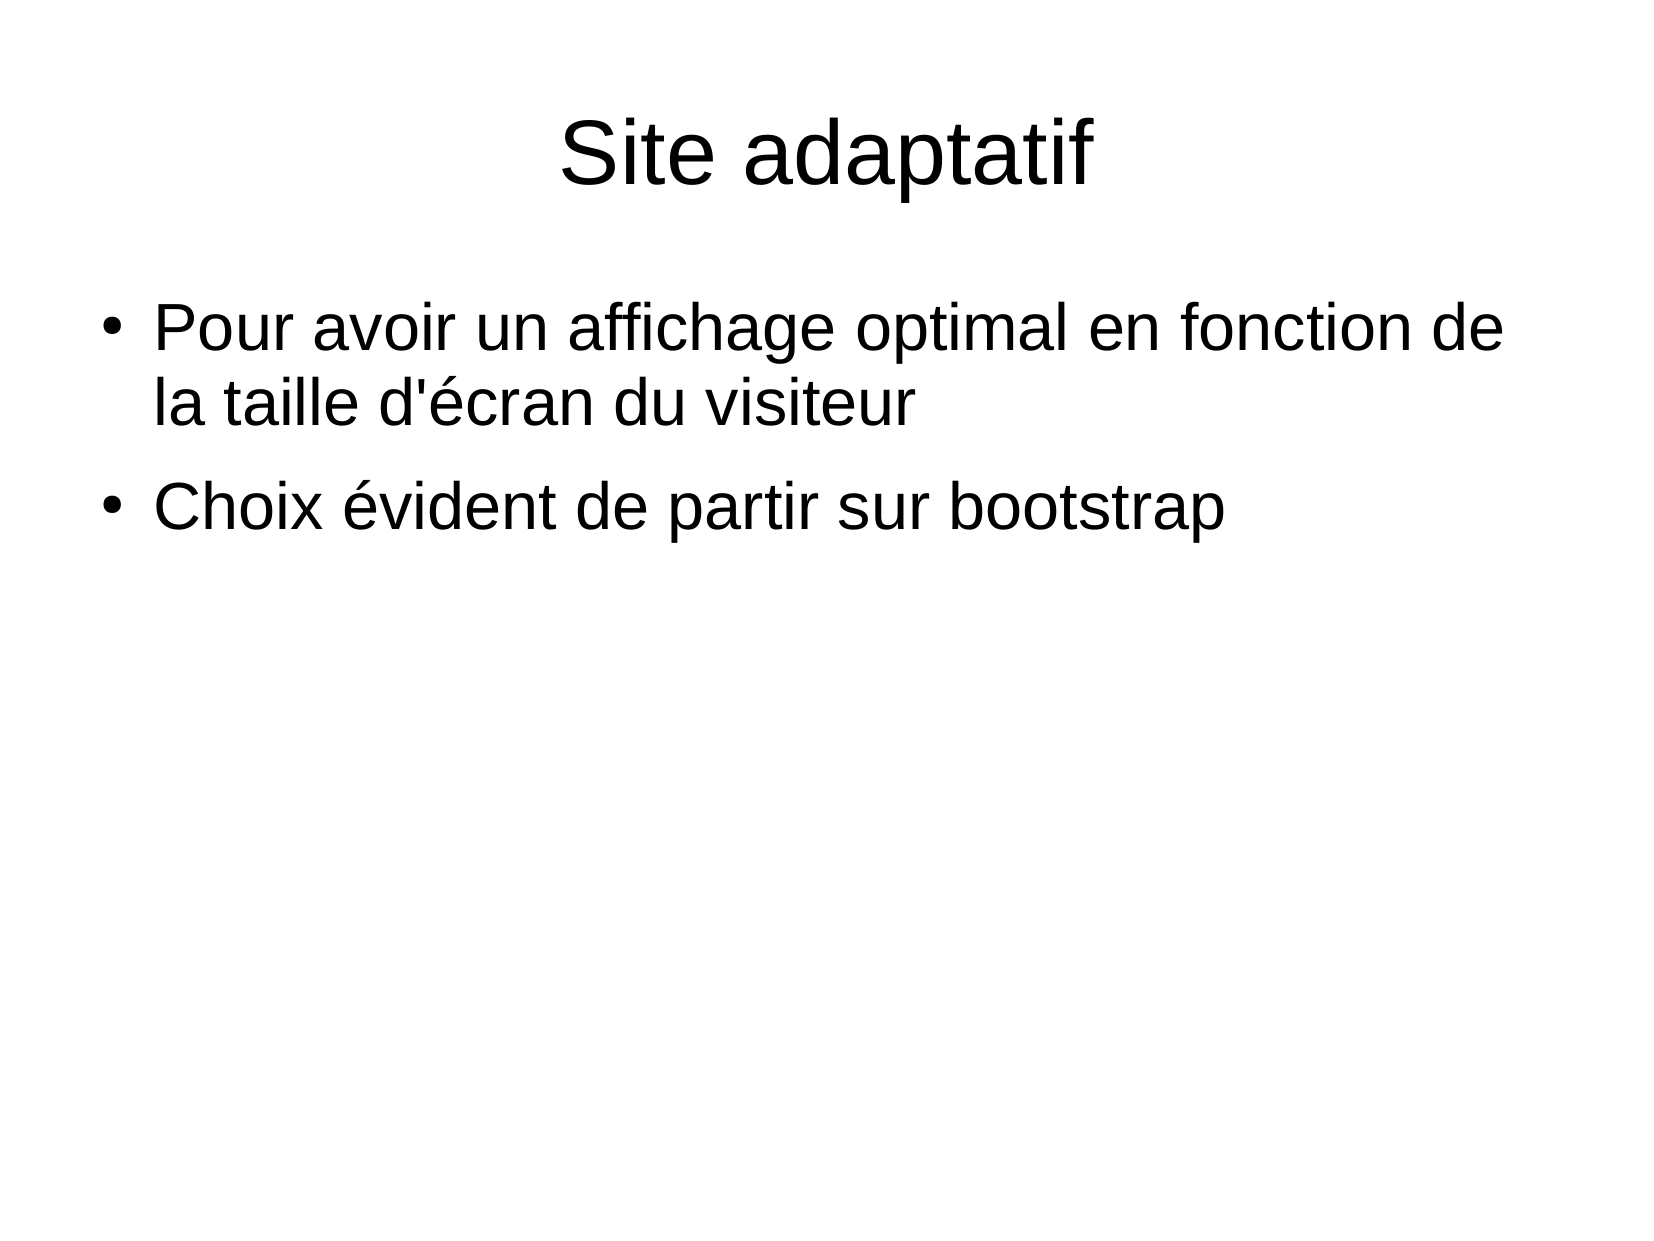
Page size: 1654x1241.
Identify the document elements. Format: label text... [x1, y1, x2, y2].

list Pour avoir un affichage optimal en fonction de la taille d'écran du visiteur Choix évident de partir sur bootstrap [82, 290, 1538, 1010]
title Site adaptatif [82, 49, 1571, 257]
